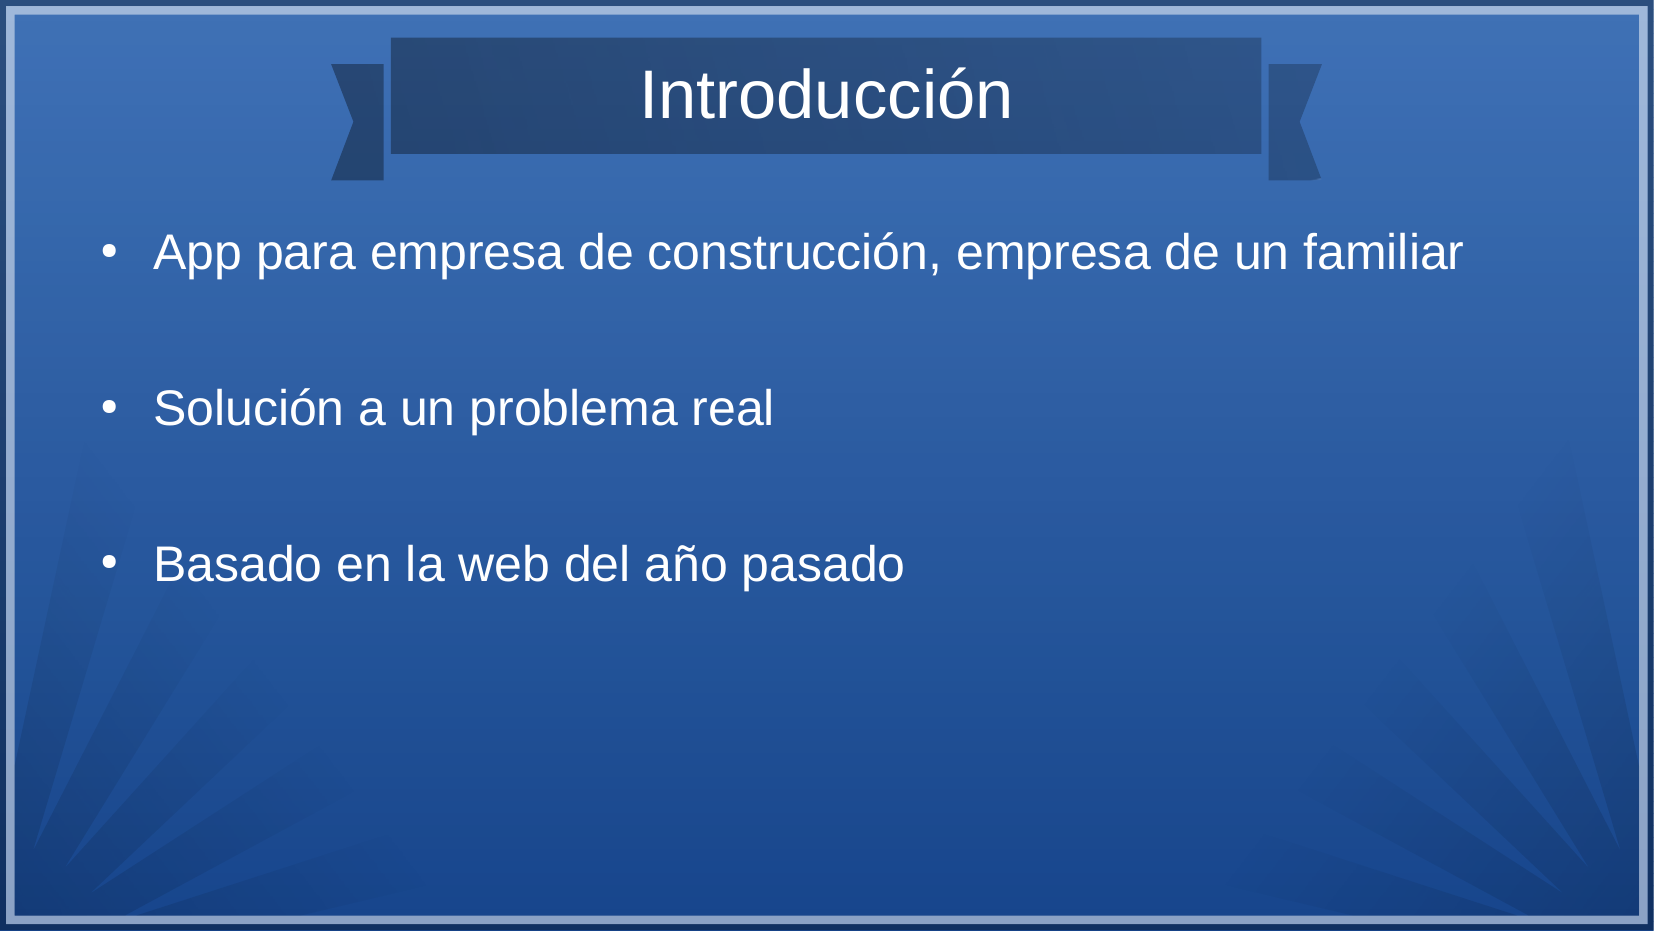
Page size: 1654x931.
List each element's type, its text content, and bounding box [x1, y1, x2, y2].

title Introducción [389, 35, 1264, 154]
list App para empresa de construcción, empresa de un familiar Solución a un problema real Basado en la web del año pasado [82, 224, 1571, 848]
